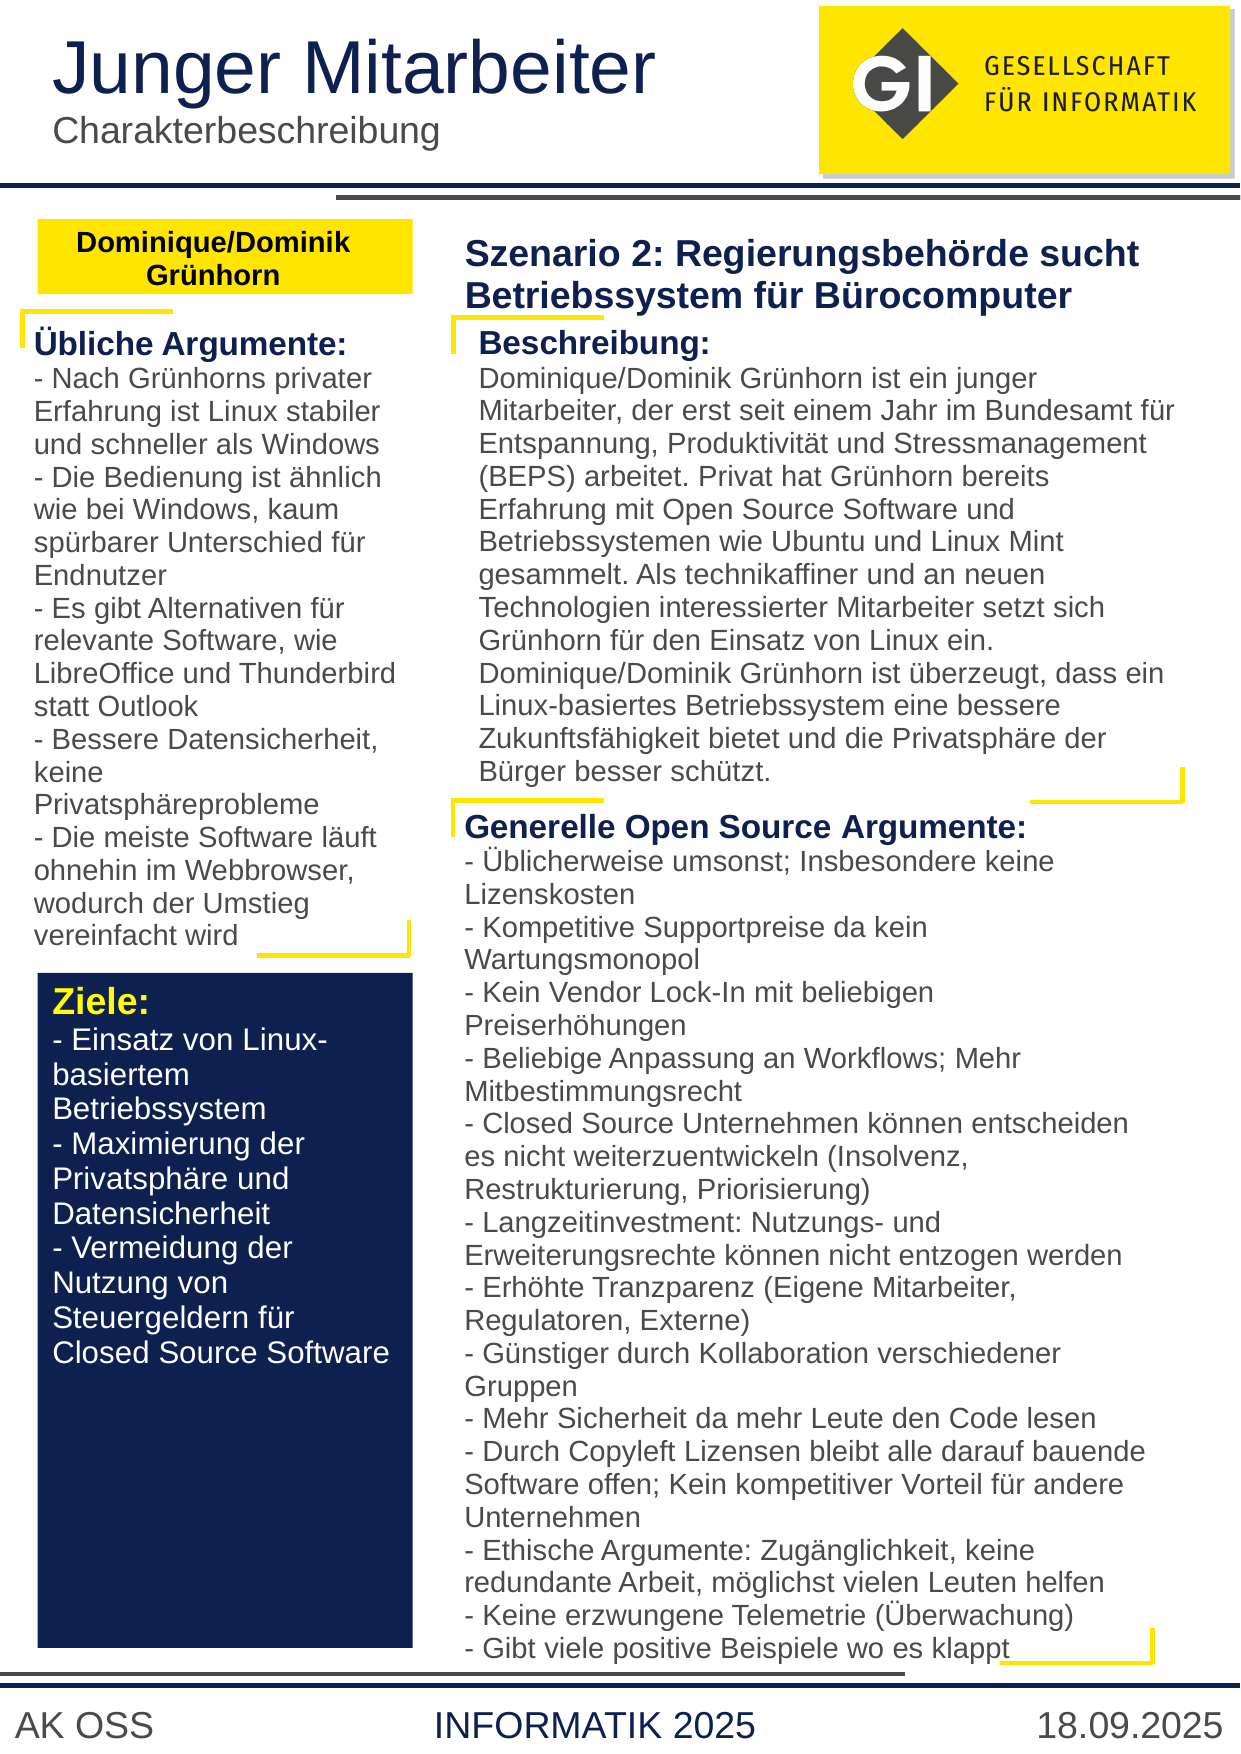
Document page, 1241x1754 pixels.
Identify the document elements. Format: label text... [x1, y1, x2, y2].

text_box AK OSS [0, 1697, 170, 1754]
text_box Ziele: - Einsatz von Linux-basiertem Betriebssystem - Maximierung der Privatsphäre und Datensicherheit - Vermeidung der Nutzung von Steuergeldern für Closed Source Software [37, 972, 413, 1648]
picture [853, 28, 1196, 139]
text_box Übliche Argumente: - Nach Grünhorns privater Erfahrung ist Linux stabiler und schneller als Windows - Die Bedienung ist ähnlich wie bei Windows, kaum spürbarer Unterschied für Endnutzer - Es gibt Alternativen für relevante Software, wie LibreOffice und Thunderbird statt Outlook - Bessere Datensicherheit, keine Privatsphäreprobleme - Die meiste Software läuft ohnehin im Webbrowser, wodurch der Umstieg vereinfacht wird [18, 317, 413, 960]
text_box INFORMATIK 2025 [419, 1697, 772, 1754]
text_box Junger Mitarbeiter Charakterbeschreibung [37, 18, 826, 225]
text_box 18.09.2025 [1021, 1697, 1239, 1754]
text_box Szenario 2: Regierungsbehörde sucht Betriebssystem für Bürocomputer [450, 225, 1241, 324]
text_box Dominique/Dominik Grünhorn [37, 218, 488, 318]
text_box Beschreibung: Dominique/Dominik Grünhorn ist ein junger Mitarbeiter, der erst seit einem Jahr im Bundesamt für Entspannung, Produktivität und Stressmanagement (BEPS) arbeitet. Privat hat Grünhorn bereits Erfahrung mit Open Source Software und Betriebssystemen wie Ubuntu und Linux Mint gesammelt. Als technikaffiner und an neuen Technologien interessierter Mitarbeiter setzt sich Grünhorn für den Einsatz von Linux ein. Dominique/Dominik Grünhorn ist überzeugt, dass ein Linux-basiertes Betriebssystem eine bessere Zukunftsfähigkeit bietet und die Privatsphäre der Bürger besser schützt. [463, 317, 1195, 861]
text_box Generelle Open Source Argumente: - Üblicherweise umsonst; Insbesondere keine Lizenskosten - Kompetitive Supportpreise da kein Wartungsmonopol - Kein Vendor Lock-In mit beliebigen Preiserhöhungen - Beliebige Anpassung an Workflows; Mehr Mitbestimmungsrecht - Closed Source Unternehmen können entscheiden es nicht weiterzuentwickeln (Insolvenz, Restrukturierung, Priorisierung) - Langzeitinvestment: Nutzungs- und Erweiterungsrechte können nicht entzogen werden - Erhöhte Tranzparenz (Eigene Mitarbeiter, Regulatoren, Externe) - Günstiger durch Kollaboration verschiedener Gruppen - Mehr Sicherheit da mehr Leute den Code lesen - Durch Copyleft Lizensen bleibt alle darauf bauende Software offen; Kein kompetitiver Vorteil für andere Unternehmen - Ethische Argumente: Zugänglichkeit, keine redundante Arbeit, möglichst vielen Leuten helfen - Keine erzwungene Telemetrie (Überwachung) - Gibt viele positive Beispiele wo es klappt [449, 800, 1163, 1673]
text_box [819, 5, 1231, 174]
